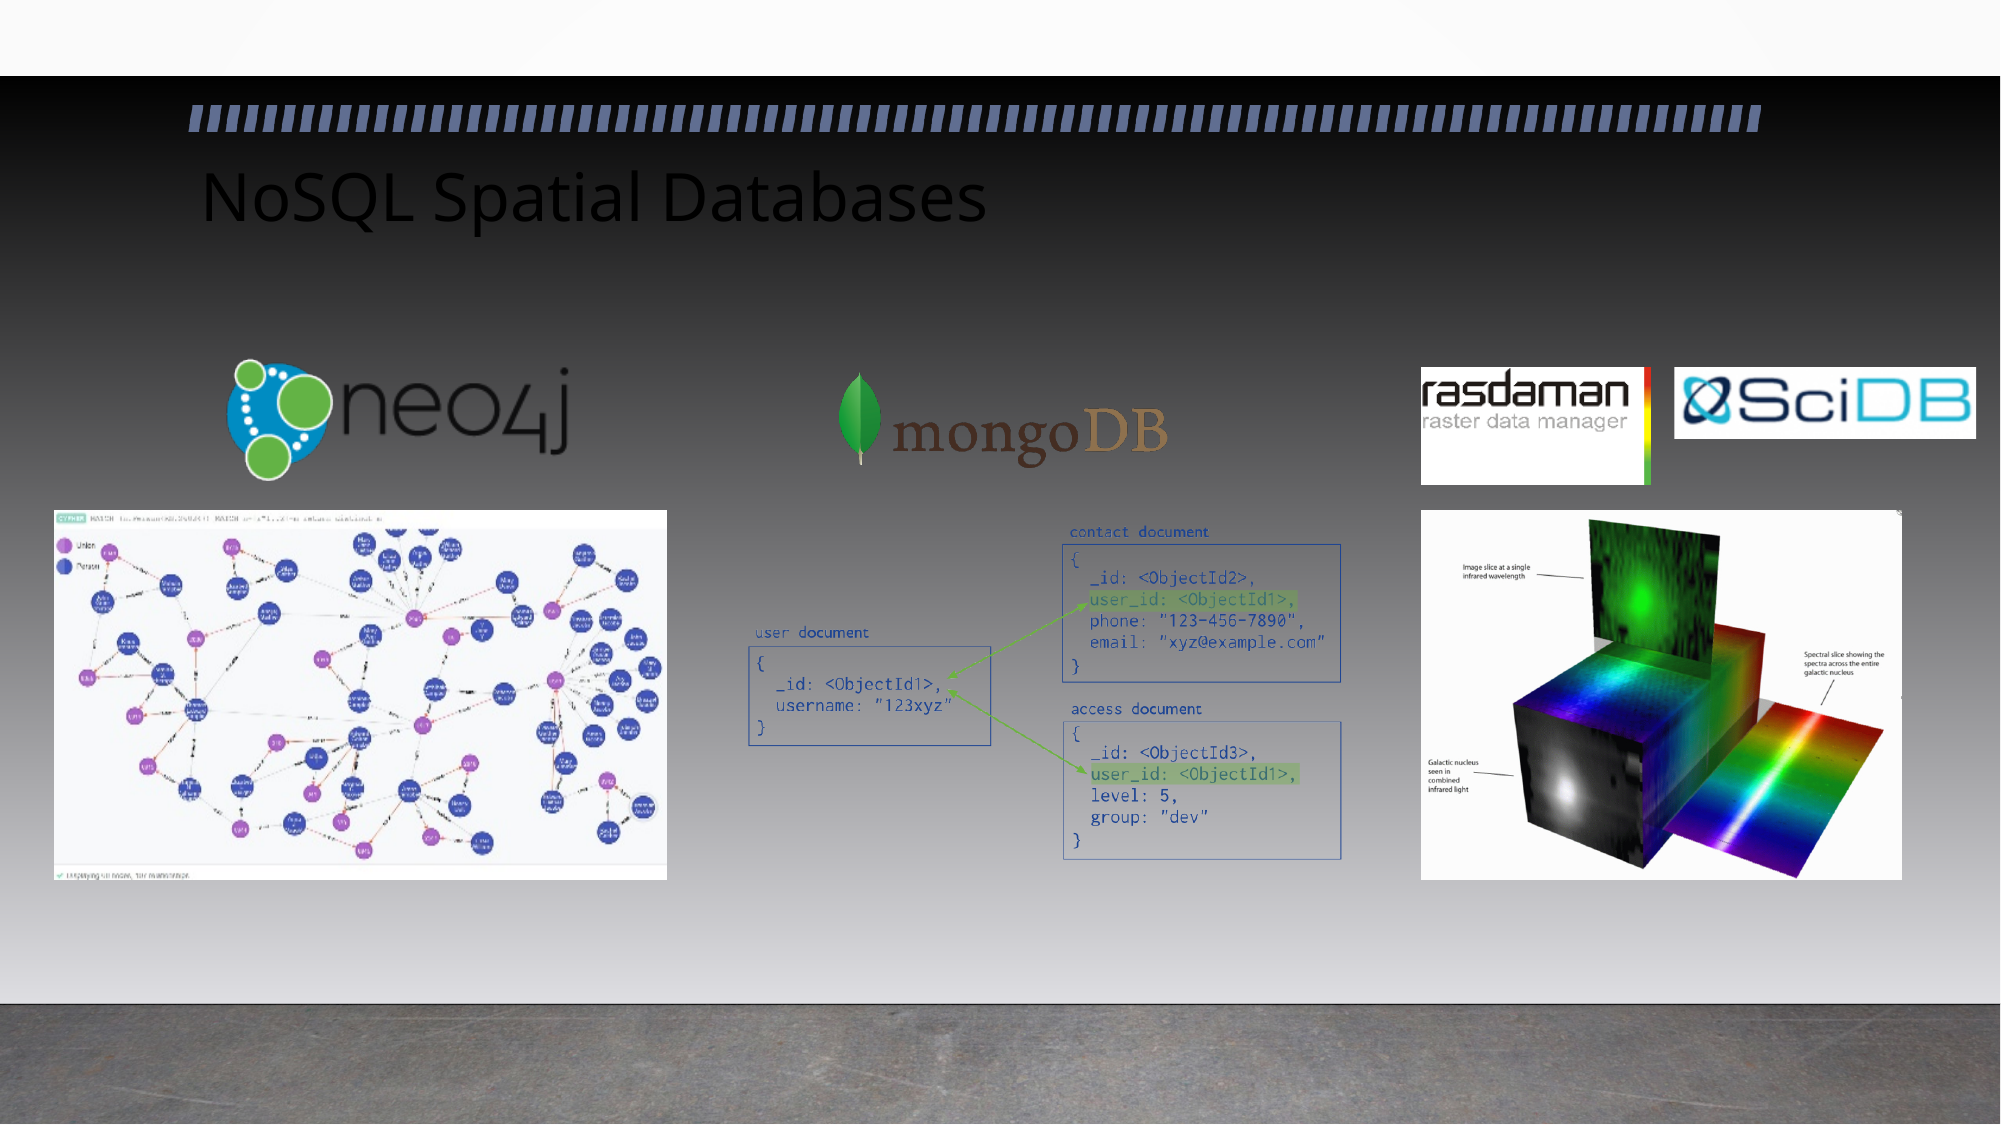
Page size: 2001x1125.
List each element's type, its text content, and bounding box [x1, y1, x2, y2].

picture [54, 510, 667, 880]
picture [1421, 367, 1651, 485]
title NoSQL Spatial Databases [185, 156, 1761, 329]
picture [1421, 510, 1902, 880]
picture [741, 510, 1348, 880]
picture [1674, 367, 1977, 439]
picture [221, 341, 573, 499]
picture [826, 361, 1179, 479]
